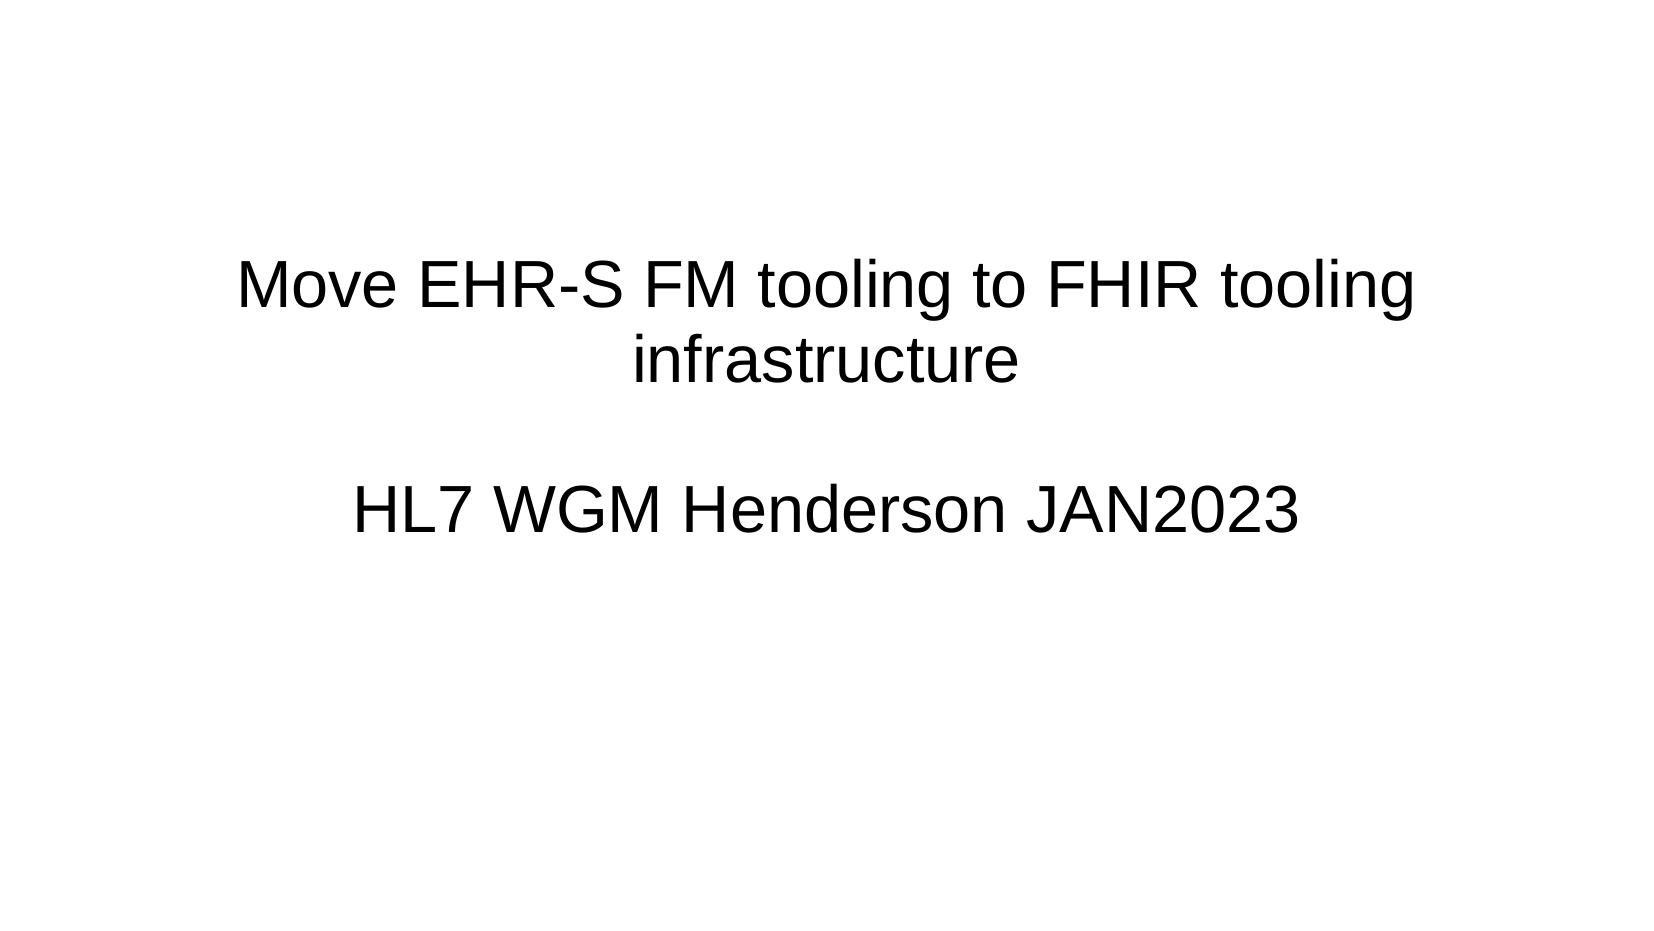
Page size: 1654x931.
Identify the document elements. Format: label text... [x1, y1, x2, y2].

subtitle Move EHR-S FM tooling to FHIR tooling infrastructure HL7 WGM Henderson JAN2023 [82, 37, 1571, 757]
